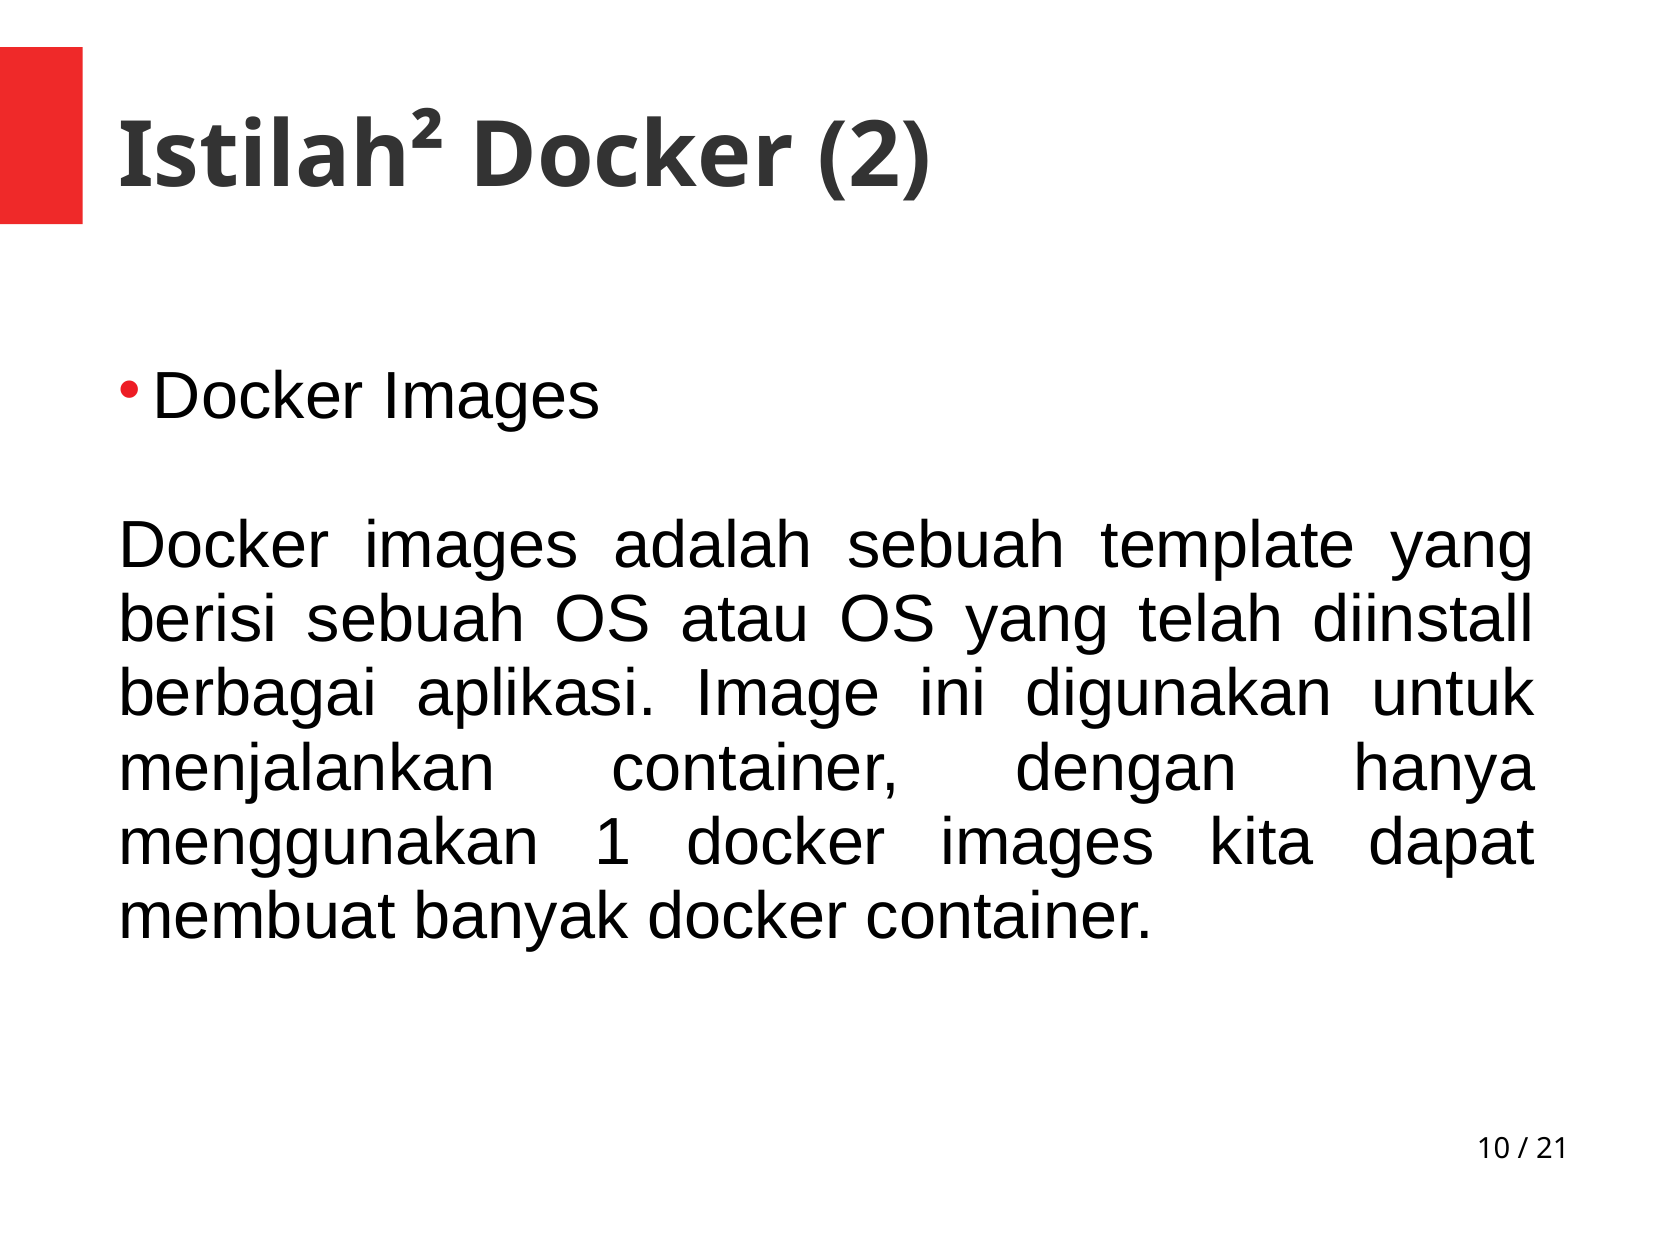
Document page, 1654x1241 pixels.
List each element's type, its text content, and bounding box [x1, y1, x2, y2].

title Istilah² Docker (2) [118, 49, 1571, 257]
subtitle Docker Images Docker images adalah sebuah template yang berisi sebuah OS atau OS yang telah diinstall berbagai aplikasi. Image ini digunakan untuk menjalankan container, dengan hanya menggunakan 1 docker images kita dapat membuat banyak docker container. [118, 354, 1536, 1074]
